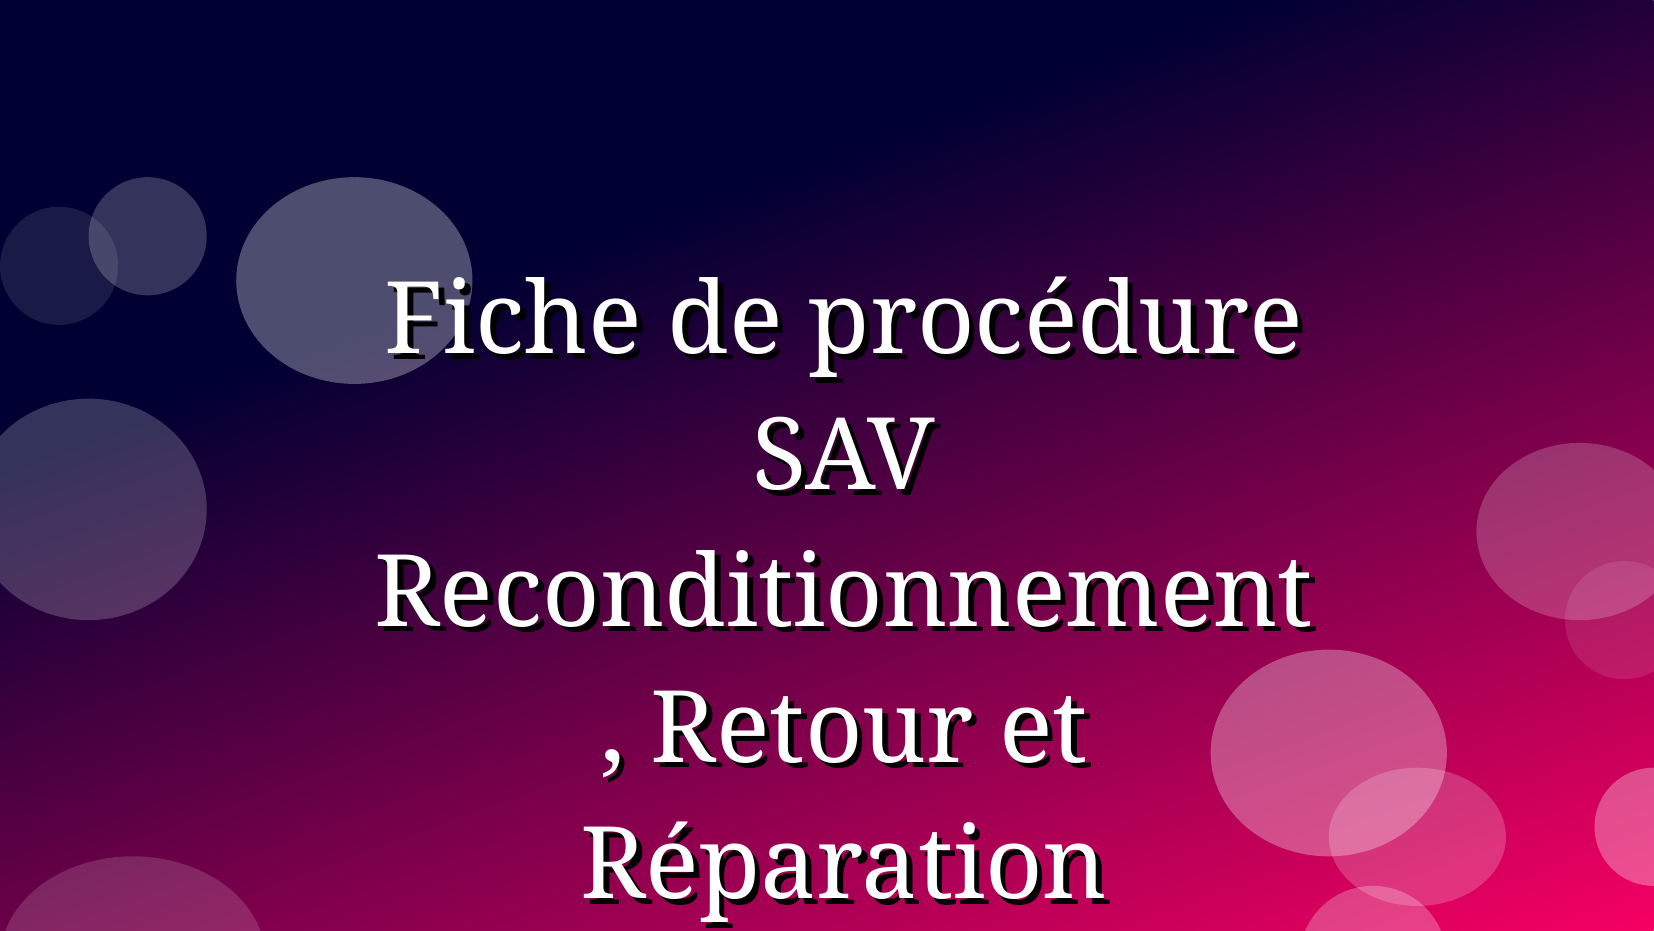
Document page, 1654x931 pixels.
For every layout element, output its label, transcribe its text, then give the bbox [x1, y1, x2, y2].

text_box Fiche de procédure SAV Reconditionnement, Retour et Réparation [351, 239, 1337, 831]
